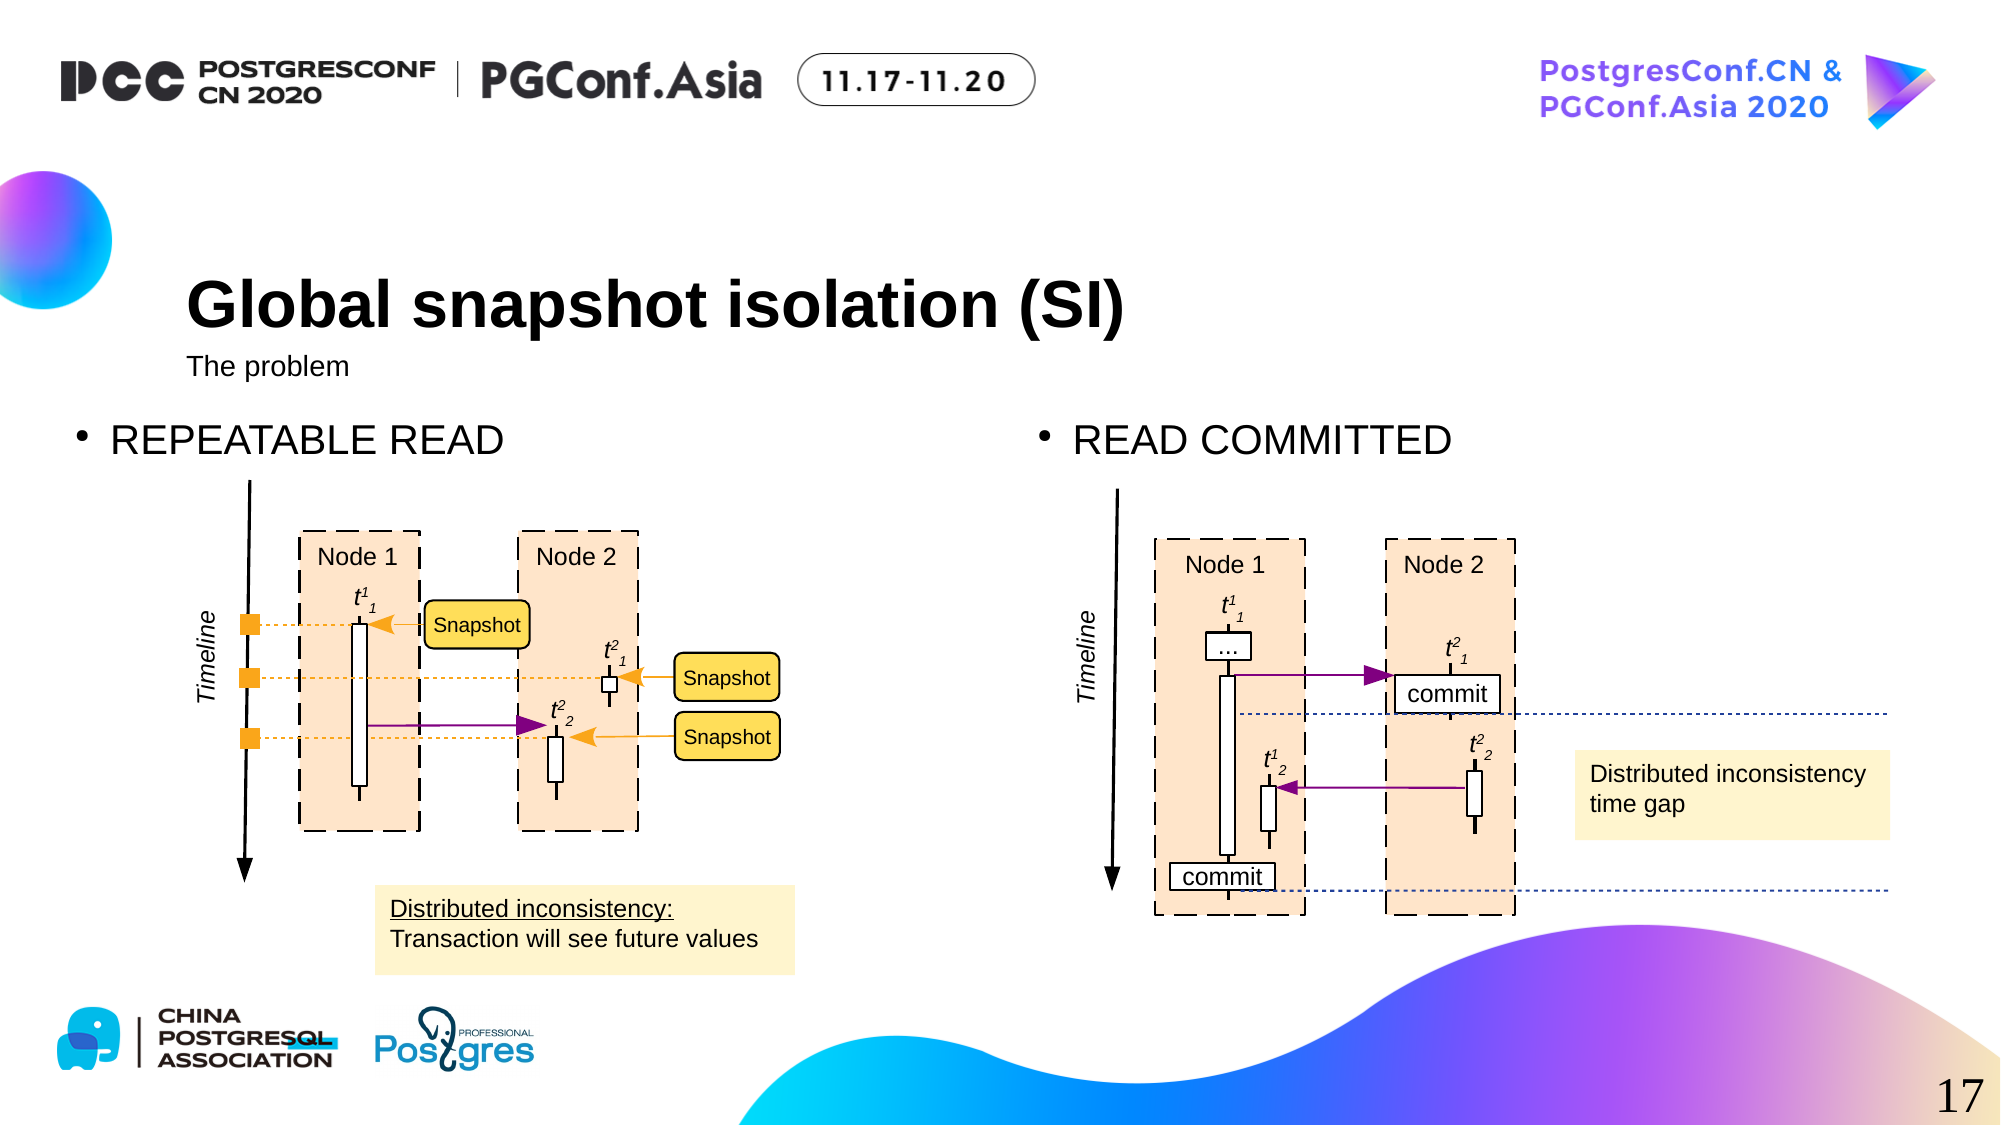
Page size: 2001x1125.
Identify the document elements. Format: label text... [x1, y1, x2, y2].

text_box Snapshot [675, 711, 780, 761]
text_box Timeline [182, 485, 226, 831]
text_box Node 1 [302, 532, 420, 576]
text_box Node 1 [1170, 541, 1288, 585]
picture [0, 0, 2001, 1125]
text_box Snapshot [674, 652, 780, 701]
text_box t22 [532, 686, 593, 729]
text_box commit [1395, 675, 1501, 714]
text_box t12 [1245, 735, 1306, 778]
text_box t21 [1426, 623, 1487, 667]
text_box Node 2 [1388, 541, 1506, 585]
text_box t22 [1450, 720, 1511, 763]
text_box REPEATABLE READ [60, 404, 991, 961]
text_box <номер> [1883, 1054, 2000, 1125]
text_box READ COMMITTED [1022, 404, 1953, 961]
text_box t11 [1203, 581, 1264, 625]
text_box t21 [585, 626, 646, 669]
text_box [518, 530, 639, 831]
text_box t11 [335, 573, 396, 616]
text_box [1155, 539, 1306, 915]
text_box [299, 530, 420, 831]
text_box [1385, 539, 1515, 915]
text_box Distributed inconsistency: Transaction will see future values [375, 885, 795, 976]
text_box Node 2 [521, 532, 639, 576]
text_box Global snapshot isolation (SI) The problem [171, 237, 1850, 390]
text_box Timeline [1062, 485, 1105, 831]
text_box ... [1205, 632, 1251, 660]
text_box commit [1170, 862, 1276, 891]
text_box Distributed inconsistency time gap [1575, 750, 1891, 841]
text_box Snapshot [424, 600, 530, 649]
